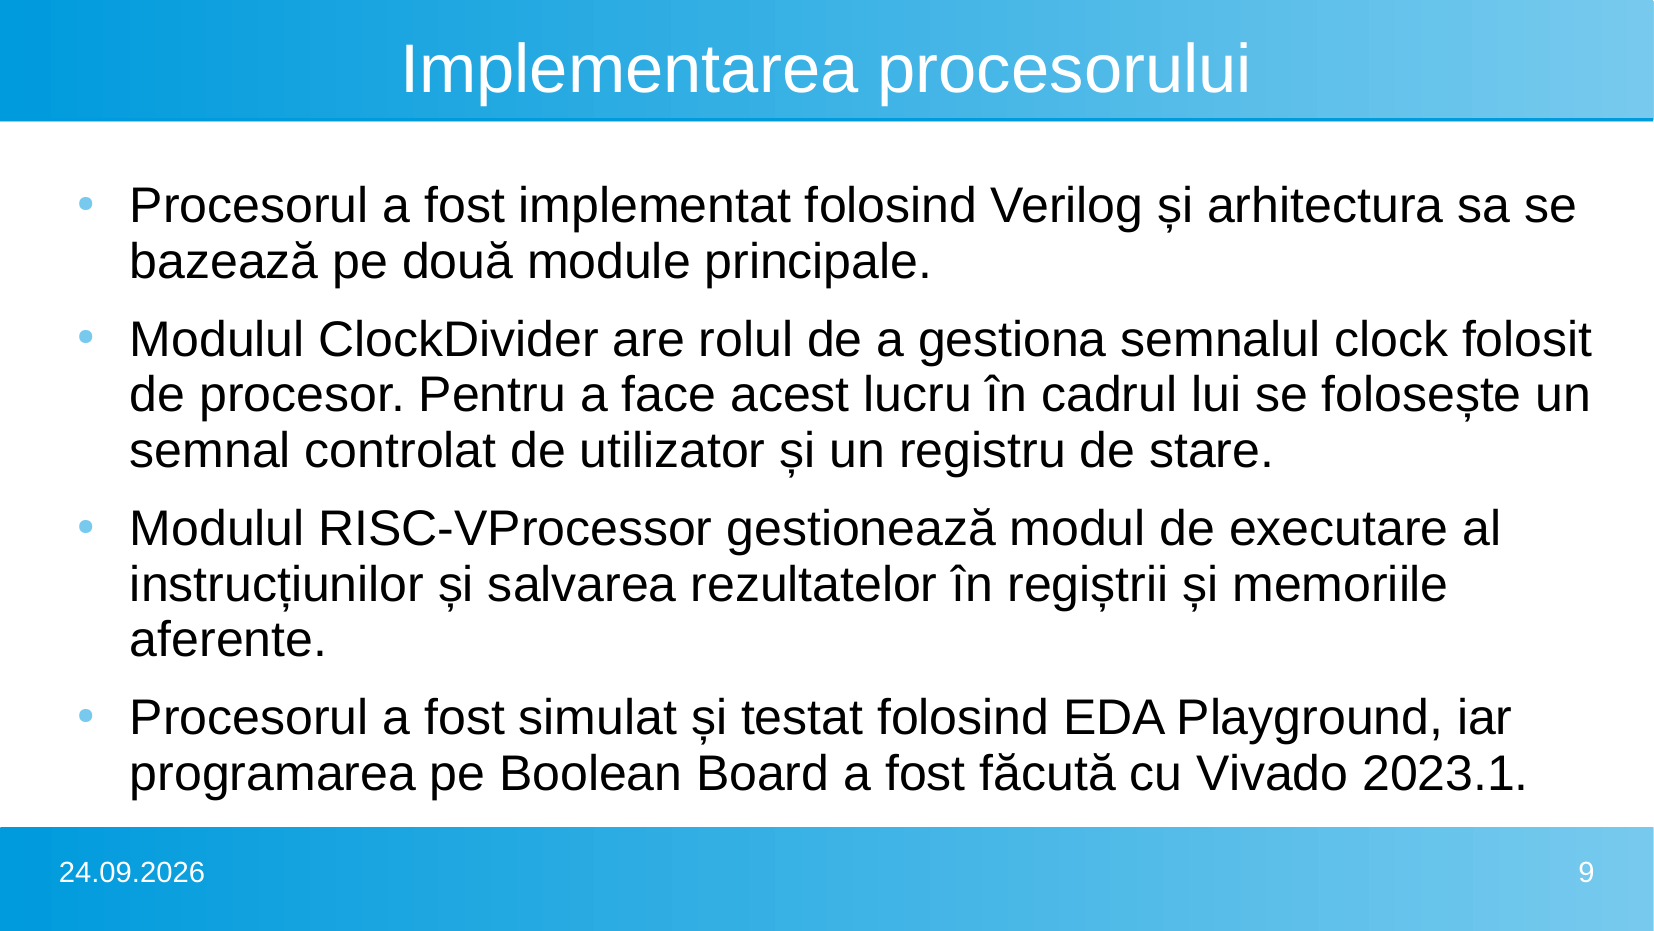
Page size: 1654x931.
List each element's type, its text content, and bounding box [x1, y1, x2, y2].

list Procesorul a fost implementat folosind Verilog și arhitectura sa se bazează pe două module principale. Modulul ClockDivider are rolul de a gestiona semnalul clock folosit de procesor. Pentru a face acest lucru în cadrul lui se folosește un semnal controlat de utilizator și un registru de stare. Modulul RISC-VProcessor gestionează modul de executare al instrucțiunilor și salvarea rezultatelor în regiștrii și memoriile aferente. Procesorul a fost simulat și testat folosind EDA Playground, iar programarea pe Boolean Board a fost făcută cu Vivado 2023.1. [59, 177, 1595, 768]
title Implementarea procesorului [59, 29, 1595, 108]
